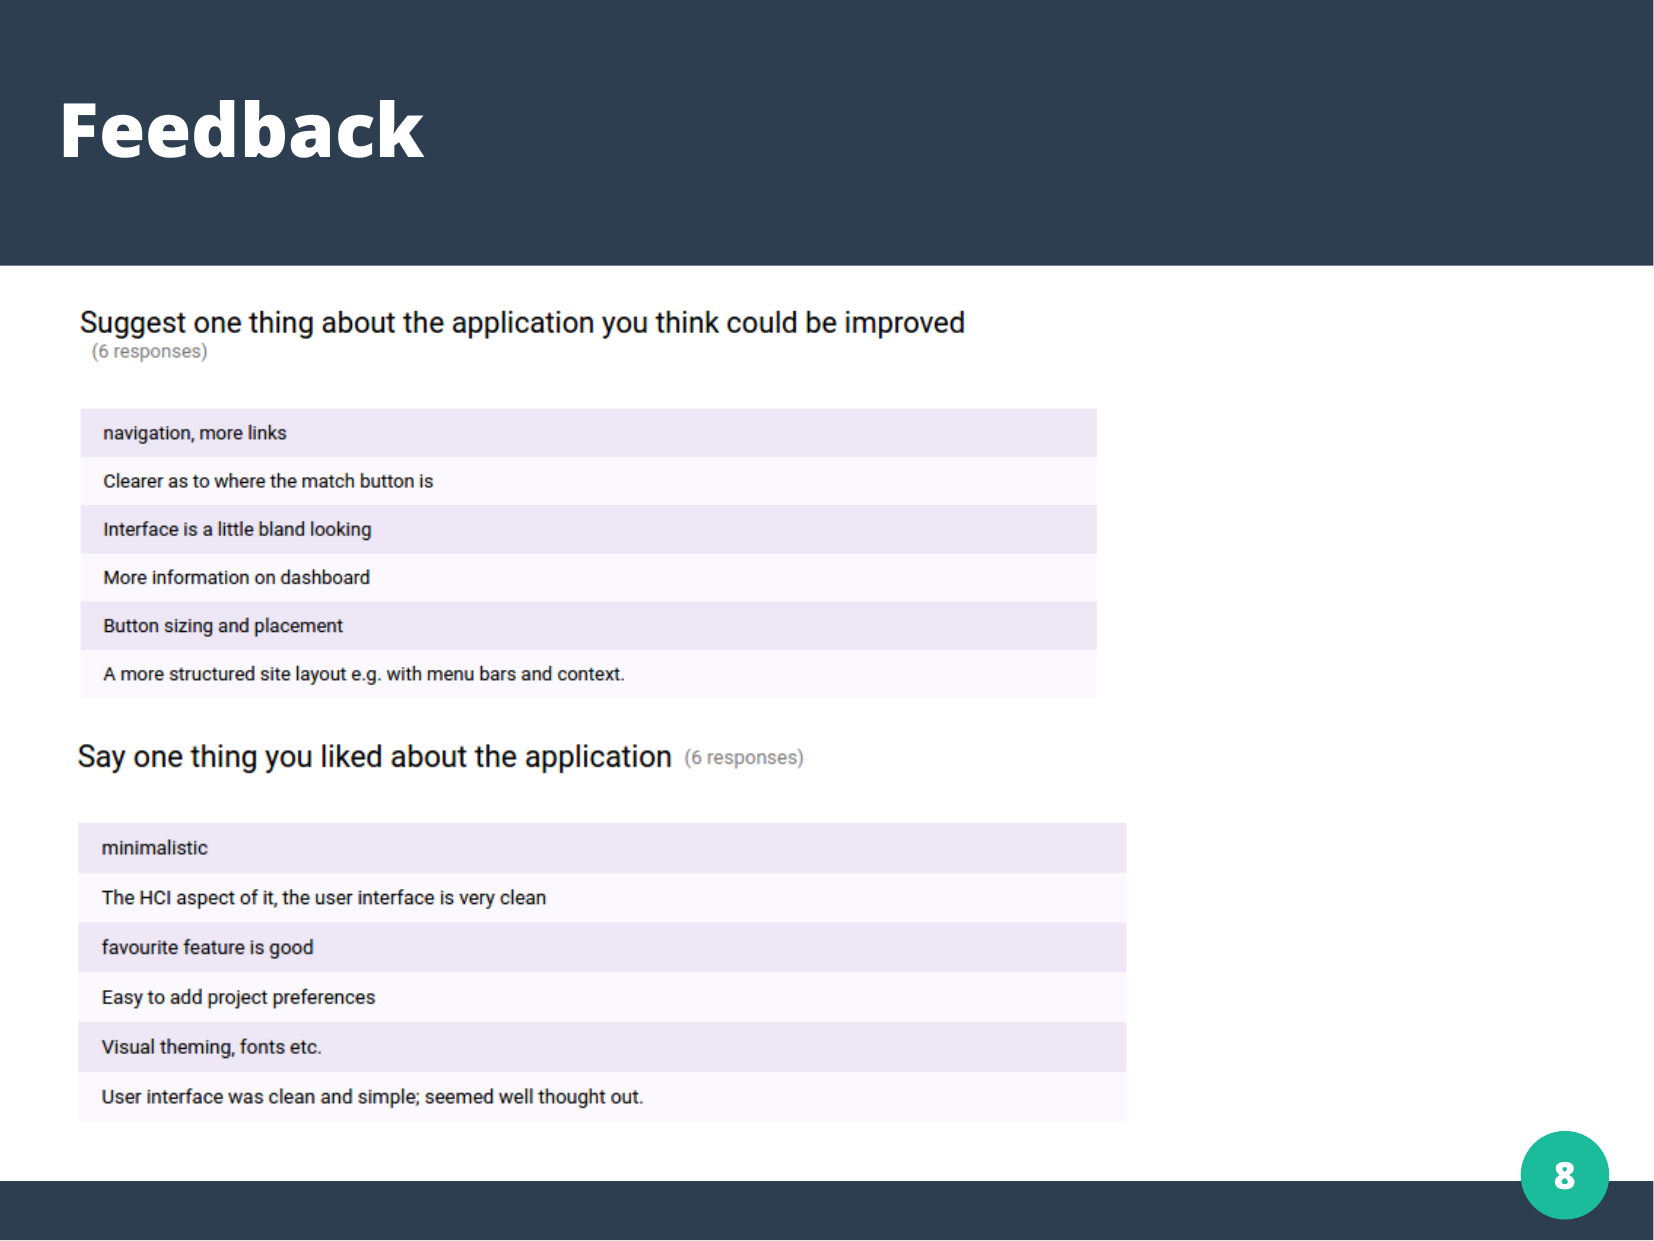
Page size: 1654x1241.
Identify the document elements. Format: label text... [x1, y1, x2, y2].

title Feedback [59, 49, 1595, 207]
picture [59, 295, 1152, 1152]
